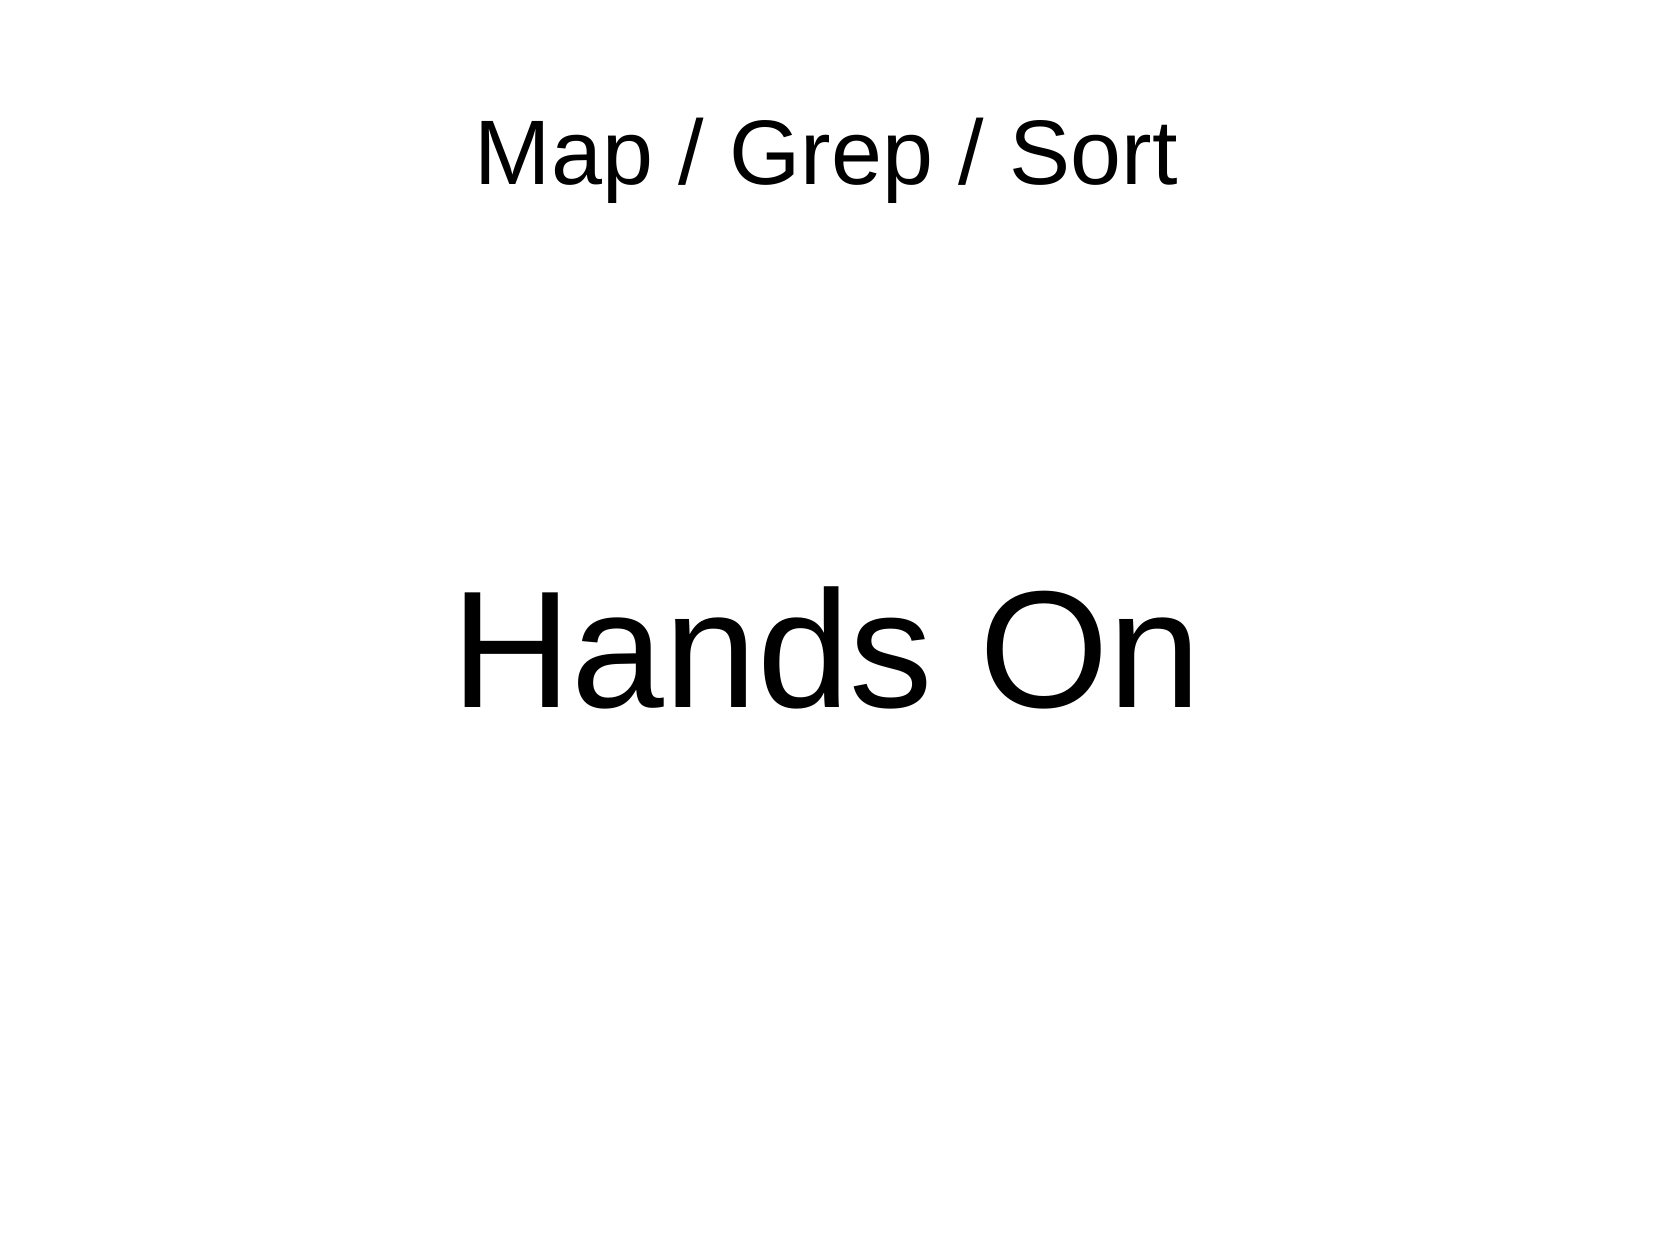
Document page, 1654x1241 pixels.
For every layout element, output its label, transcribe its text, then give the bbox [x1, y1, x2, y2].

subtitle Hands On [82, 290, 1571, 1010]
title Map / Grep / Sort [82, 49, 1571, 257]
